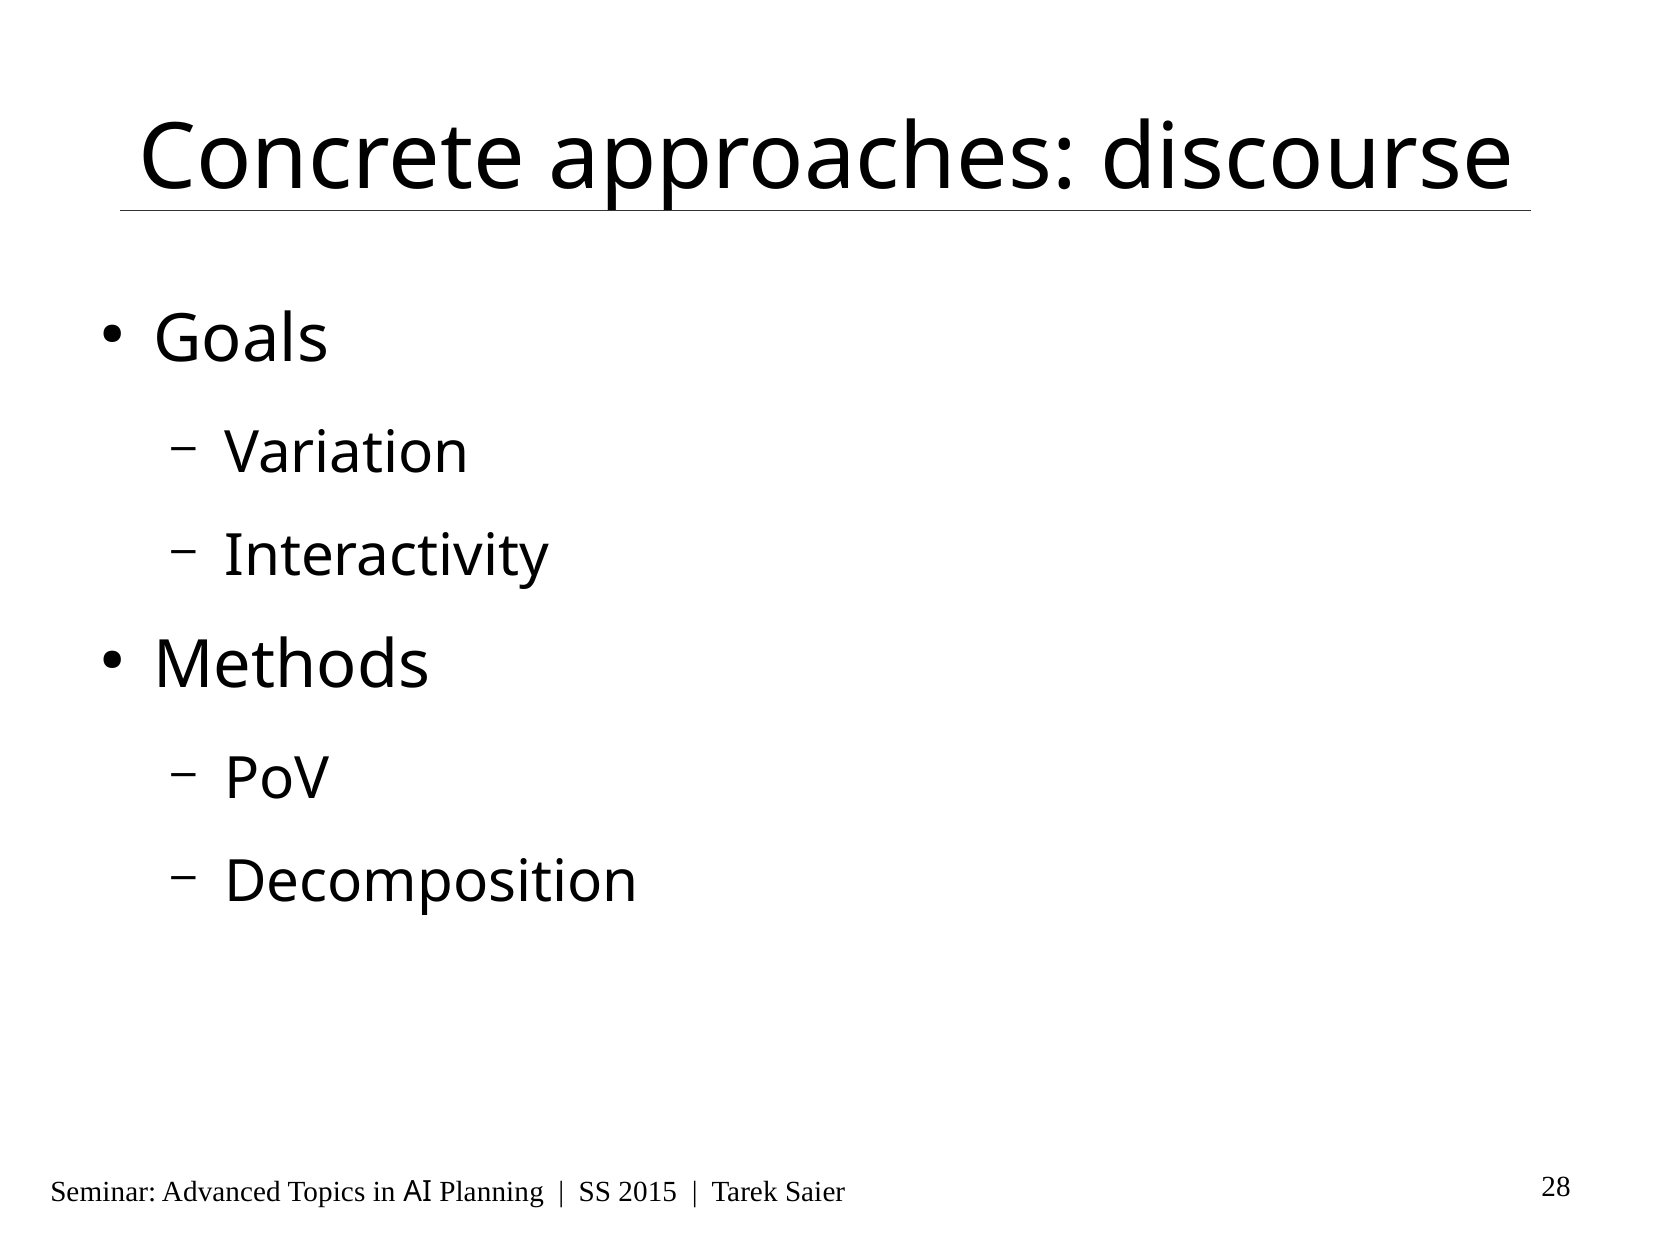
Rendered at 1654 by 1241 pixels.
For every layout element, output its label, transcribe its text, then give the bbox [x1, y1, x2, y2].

list Goals Variation Interactivity Methods PoV Decomposition [82, 290, 1571, 995]
title Concrete approaches: discourse [82, 49, 1571, 257]
